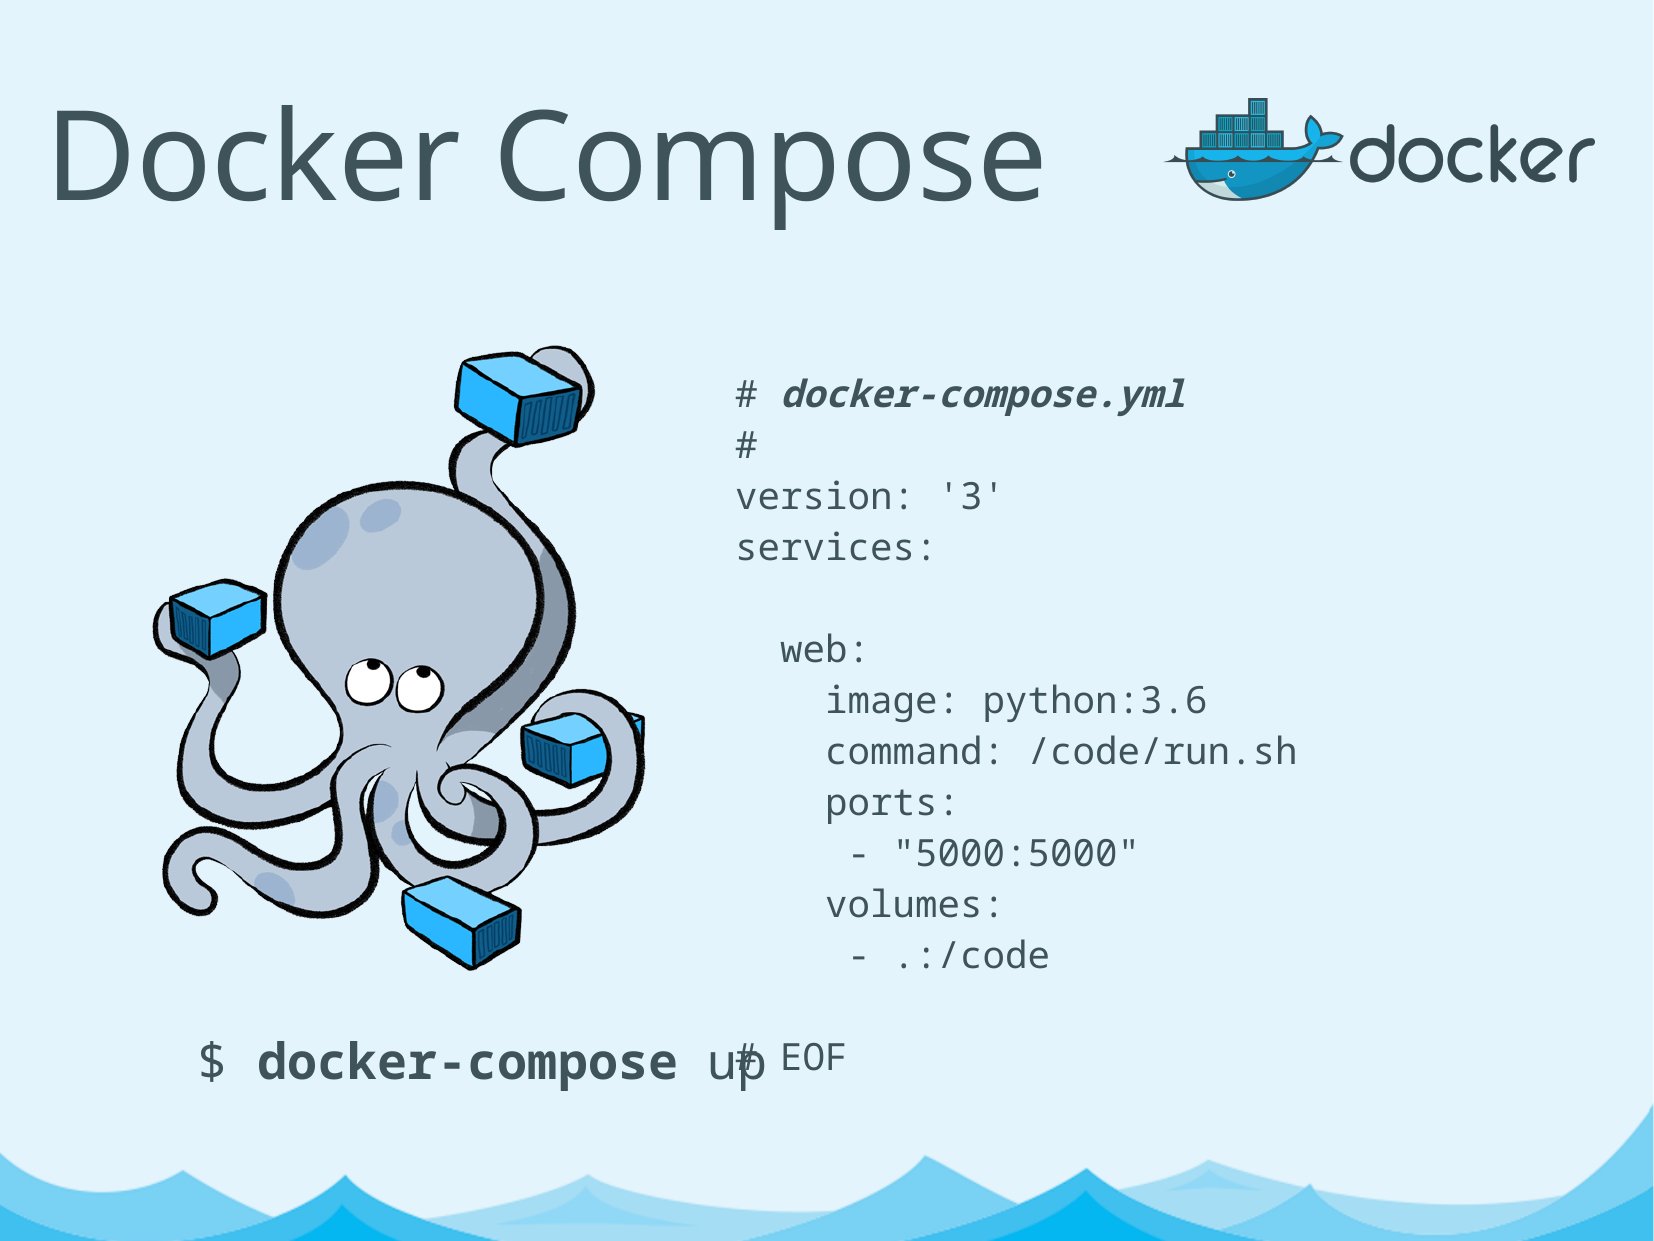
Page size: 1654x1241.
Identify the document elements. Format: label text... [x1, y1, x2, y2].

picture [70, 333, 728, 981]
picture [1163, 98, 1595, 201]
text_box Docker Compose [30, 59, 964, 252]
picture [0, 1101, 1654, 1241]
text_box $ docker-compose up [183, 1018, 1087, 1164]
text_box # docker-compose.yml # version: '3' services: web: image: python:3.6 command: /code/run.sh ports: - "5000:5000" volumes: - .:/code # EOF [720, 359, 1654, 1028]
